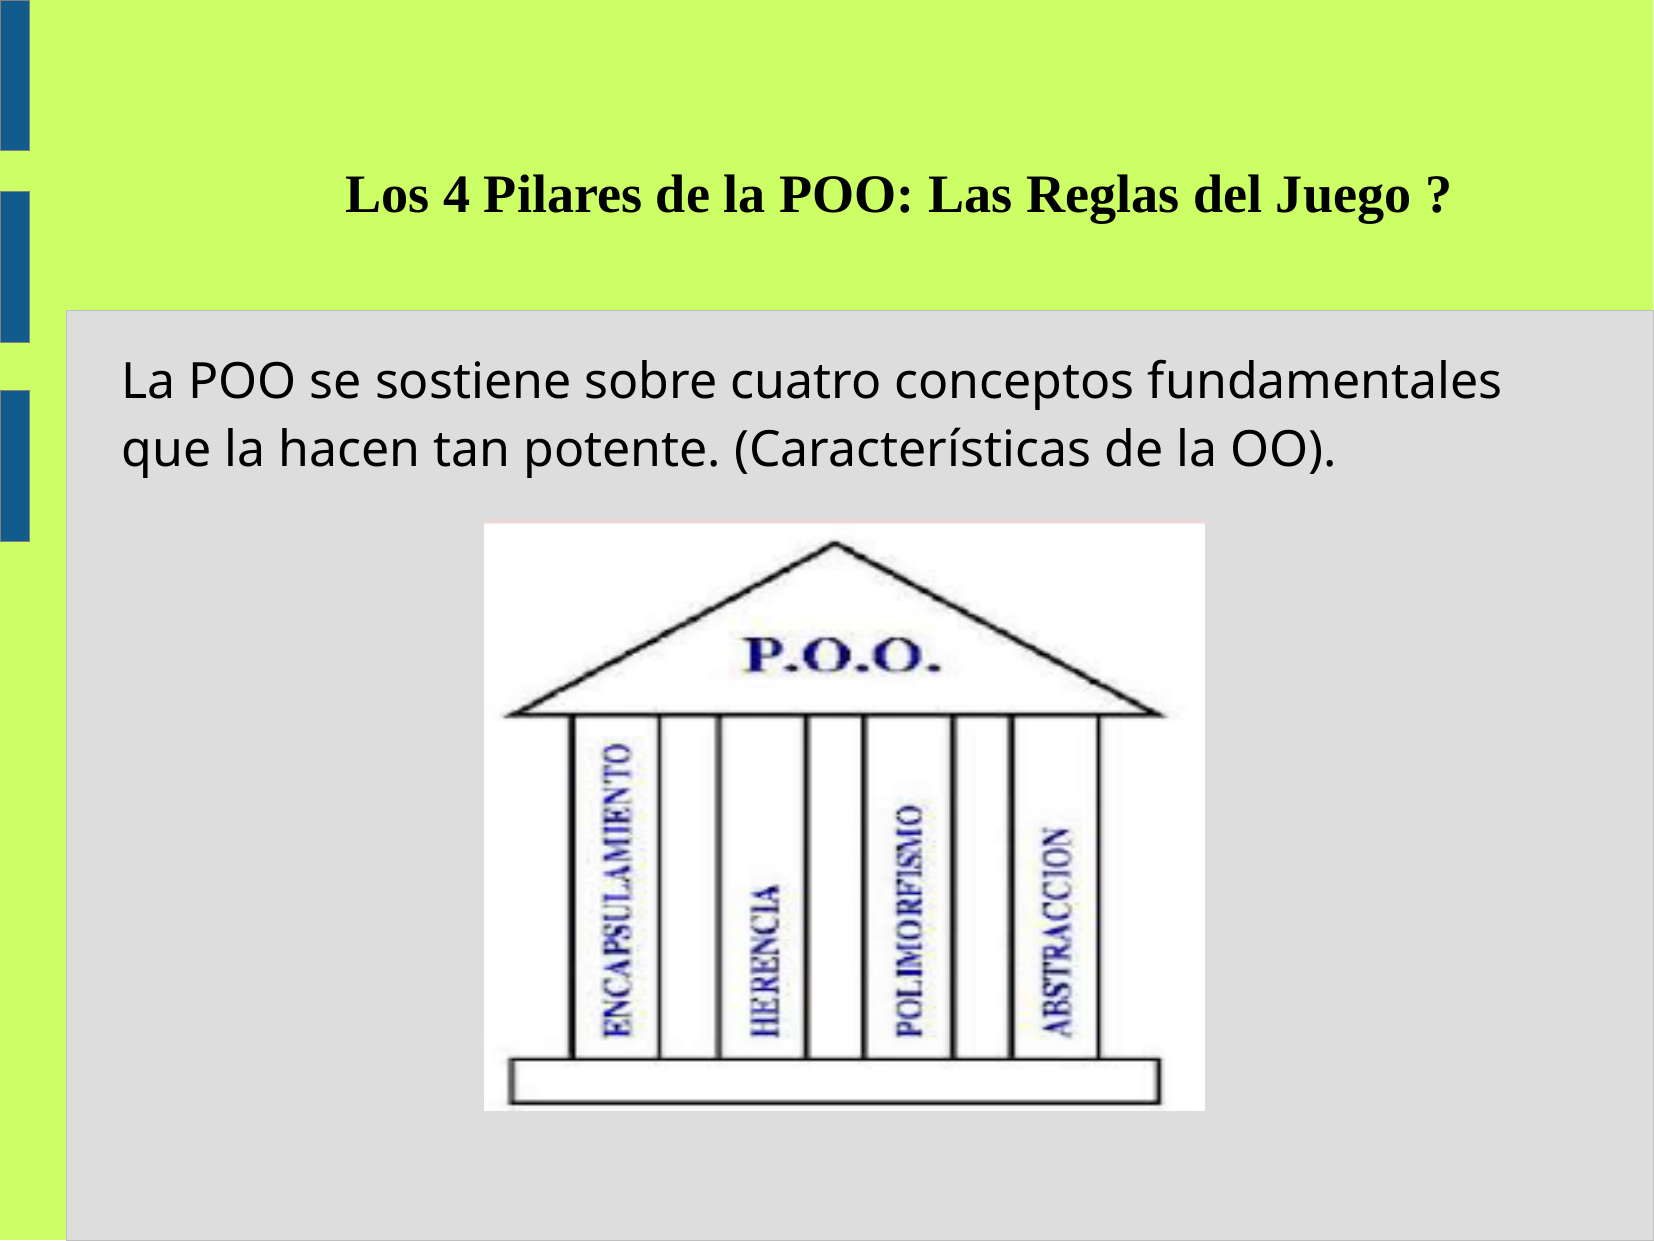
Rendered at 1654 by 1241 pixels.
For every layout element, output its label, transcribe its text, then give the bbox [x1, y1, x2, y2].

picture [484, 519, 1205, 1111]
title Los 4 Pilares de la POO: Las Reglas del Juego ? [121, 91, 1534, 299]
list La POO se sostiene sobre cuatro conceptos fundamentales que la hacen tan potente. (Características de la OO). [121, 344, 1534, 1127]
